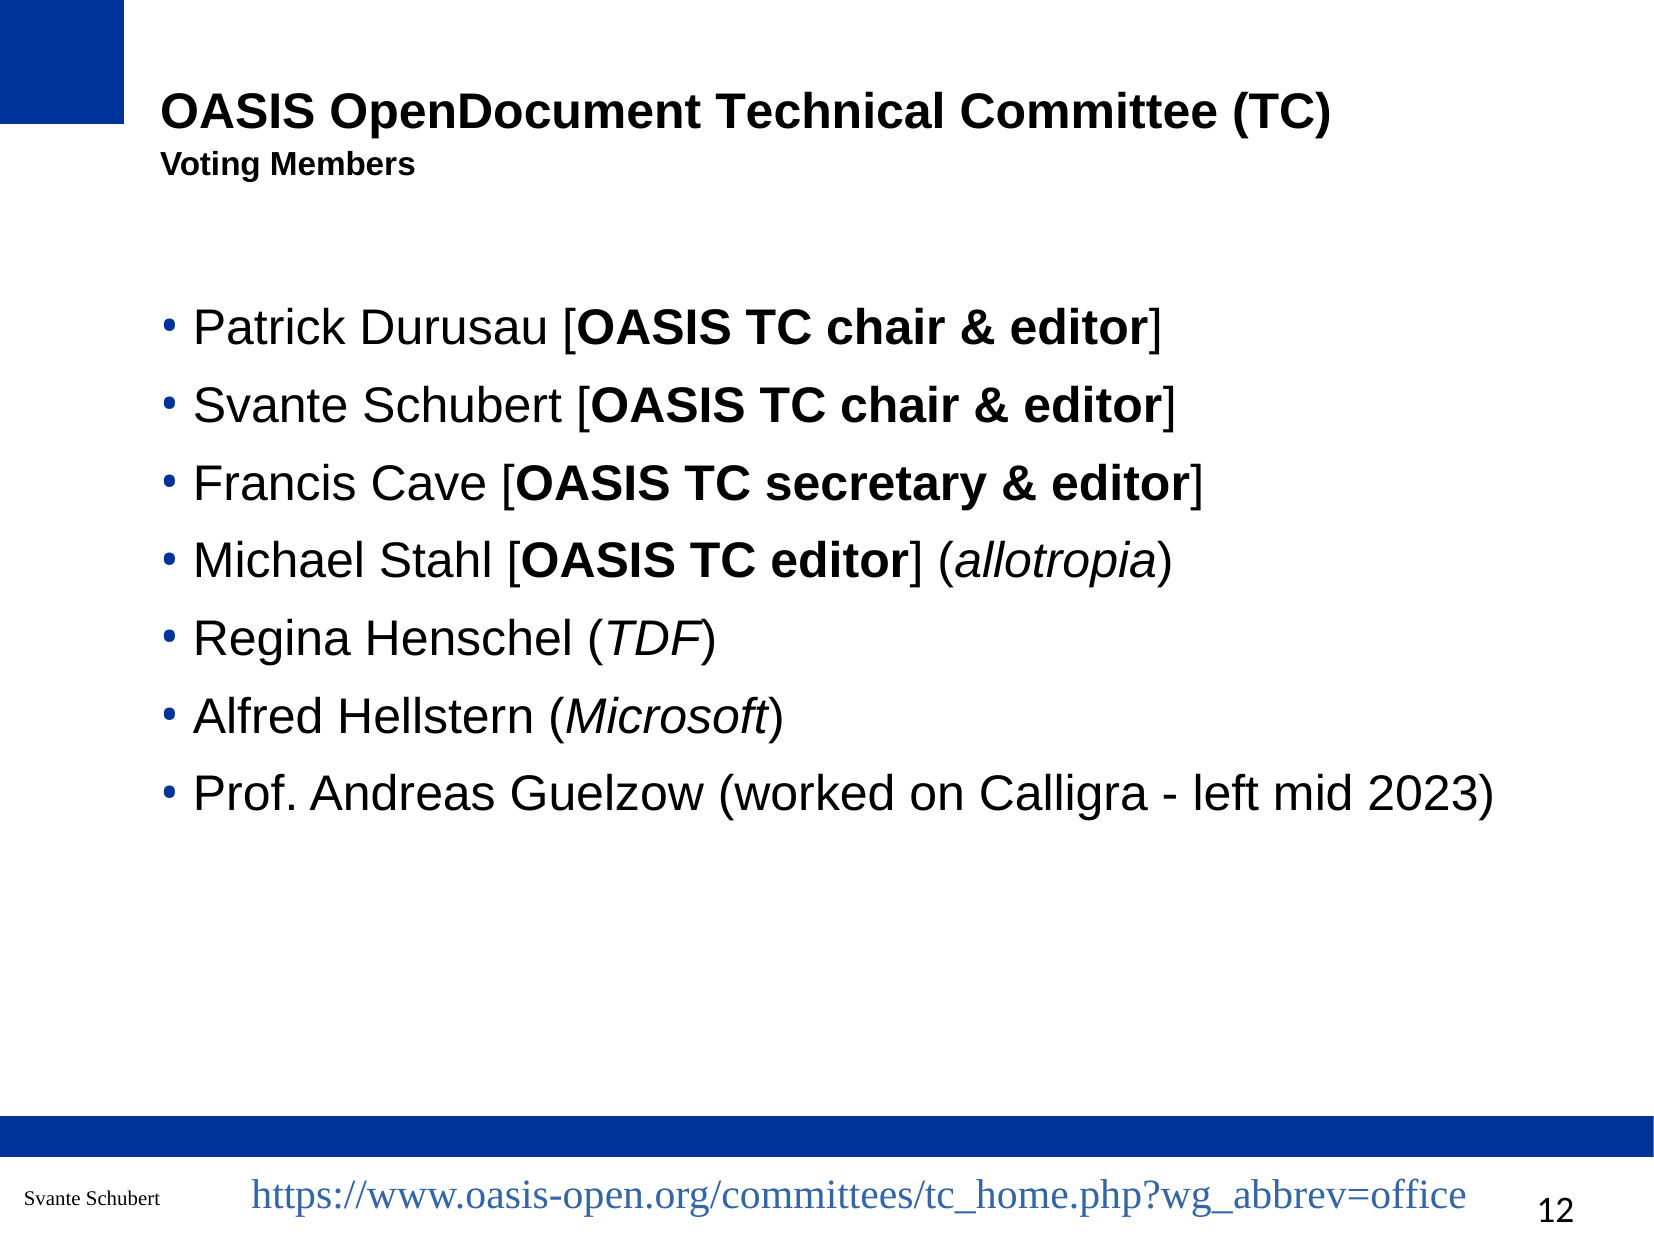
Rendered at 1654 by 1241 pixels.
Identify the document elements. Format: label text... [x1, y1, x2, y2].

title OASIS OpenDocument Technical Committee (TC) Voting Members [160, 74, 1530, 242]
text_box Svante Schubert [24, 1187, 191, 1219]
text_box https://www.oasis-open.org/committees/tc_home.php?wg_abbrev=office [191, 1166, 1539, 1241]
list Patrick Durusau [OASIS TC chair & editor] Svante Schubert [OASIS TC chair & editor] Francis Cave [OASIS TC secretary & editor] Michael Stahl [OASIS TC editor] (allotropia) Regina Henschel (TDF) Alfred Hellstern (Microsoft) Prof. Andreas Guelzow (worked on Calligra - left mid 2023) [160, 294, 1569, 1114]
